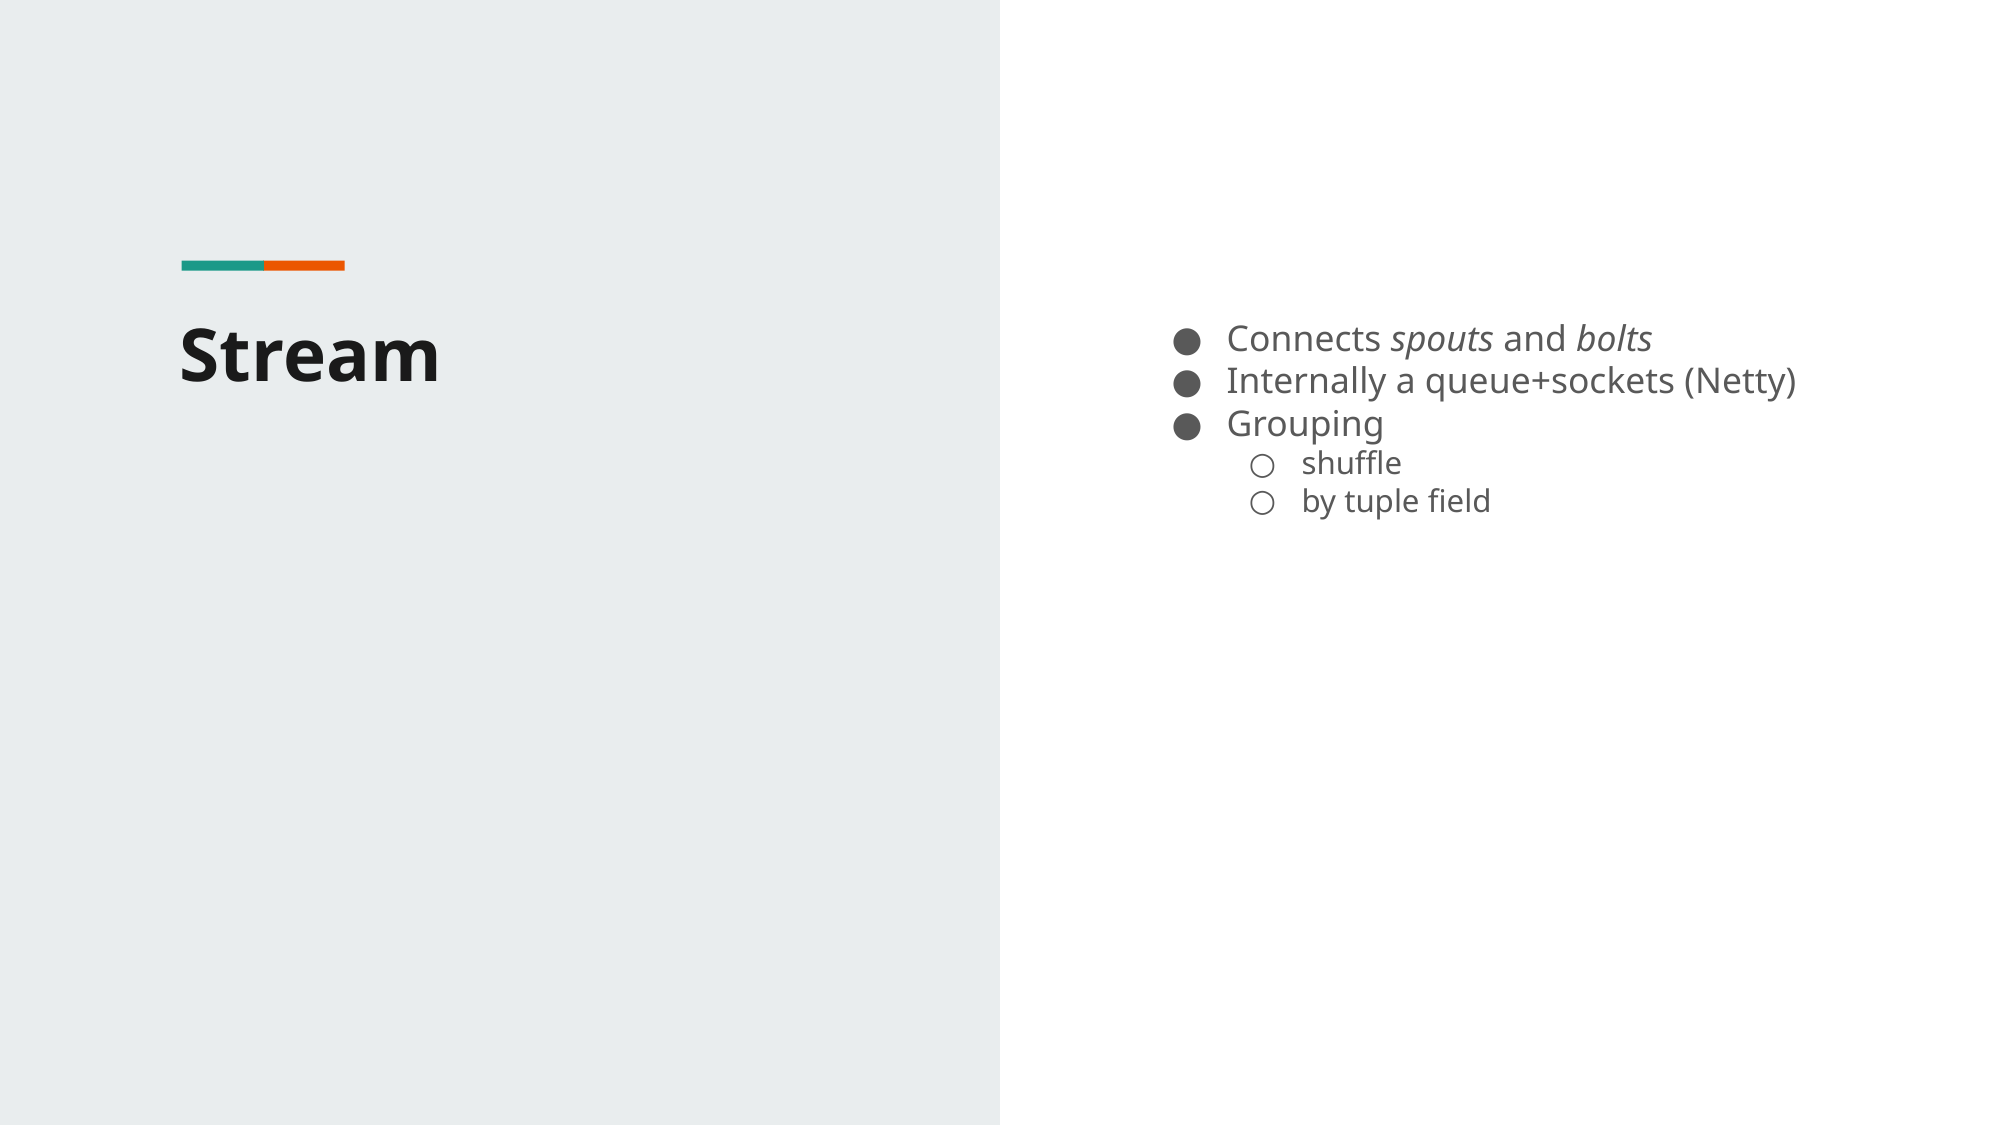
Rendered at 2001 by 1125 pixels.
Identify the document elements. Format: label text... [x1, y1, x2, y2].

list Connects spouts and bolts Internally a queue+sockets (Netty) Grouping shuffle by tuple field [1131, 295, 1870, 958]
title Stream [159, 288, 882, 658]
